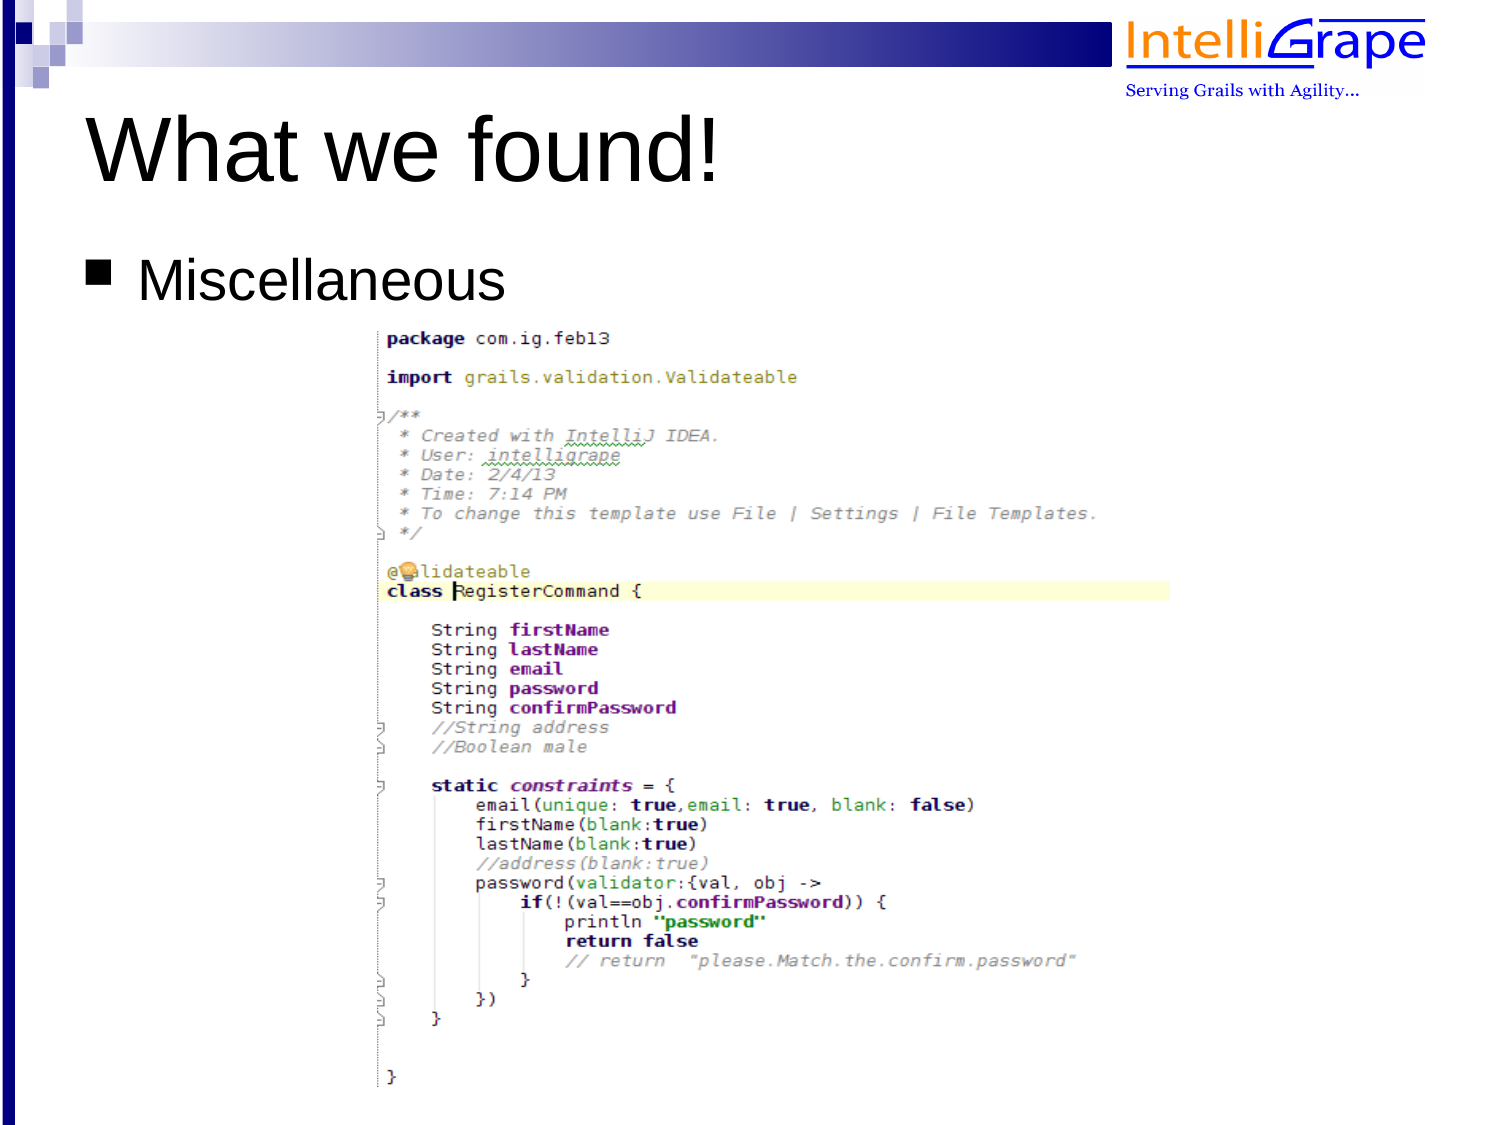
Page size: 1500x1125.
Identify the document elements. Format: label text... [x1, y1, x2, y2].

picture [1125, 12, 1425, 100]
picture [377, 330, 1170, 1087]
text_box What we found! [70, 34, 1421, 260]
text_box Miscellaneous [67, 236, 1418, 319]
